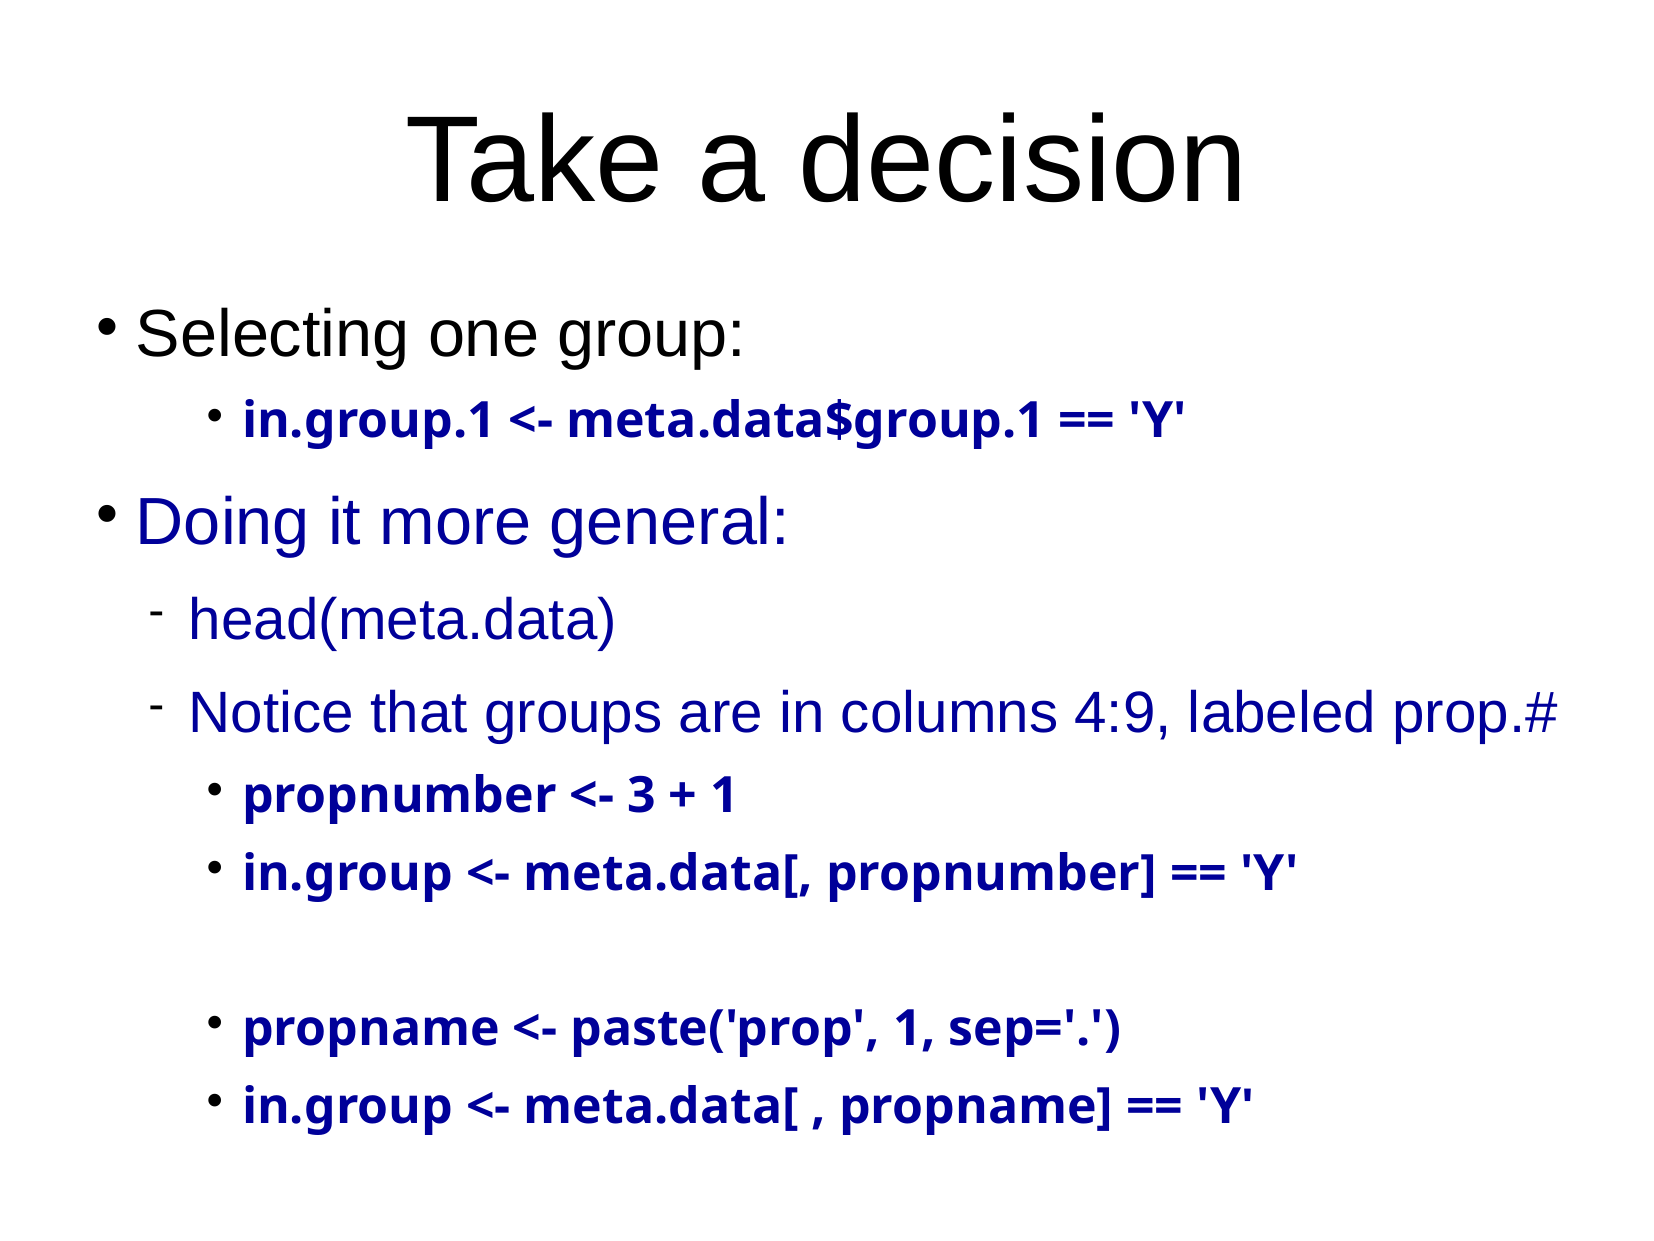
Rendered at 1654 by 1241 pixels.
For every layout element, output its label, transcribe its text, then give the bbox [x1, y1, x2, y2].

text_box Selecting one group: in.group.1 <- meta.data$group.1 == 'Y' Doing it more general: head(meta.data) Notice that groups are in columns 4:9, labeled prop.# propnumber <- 3 + 1 in.group <- meta.data[, propnumber] == 'Y' propname <- paste('prop', 1, sep='.') in.group <- meta.data[ , propname] == 'Y' [82, 290, 1571, 1155]
text_box Take a decision [82, 49, 1571, 257]
